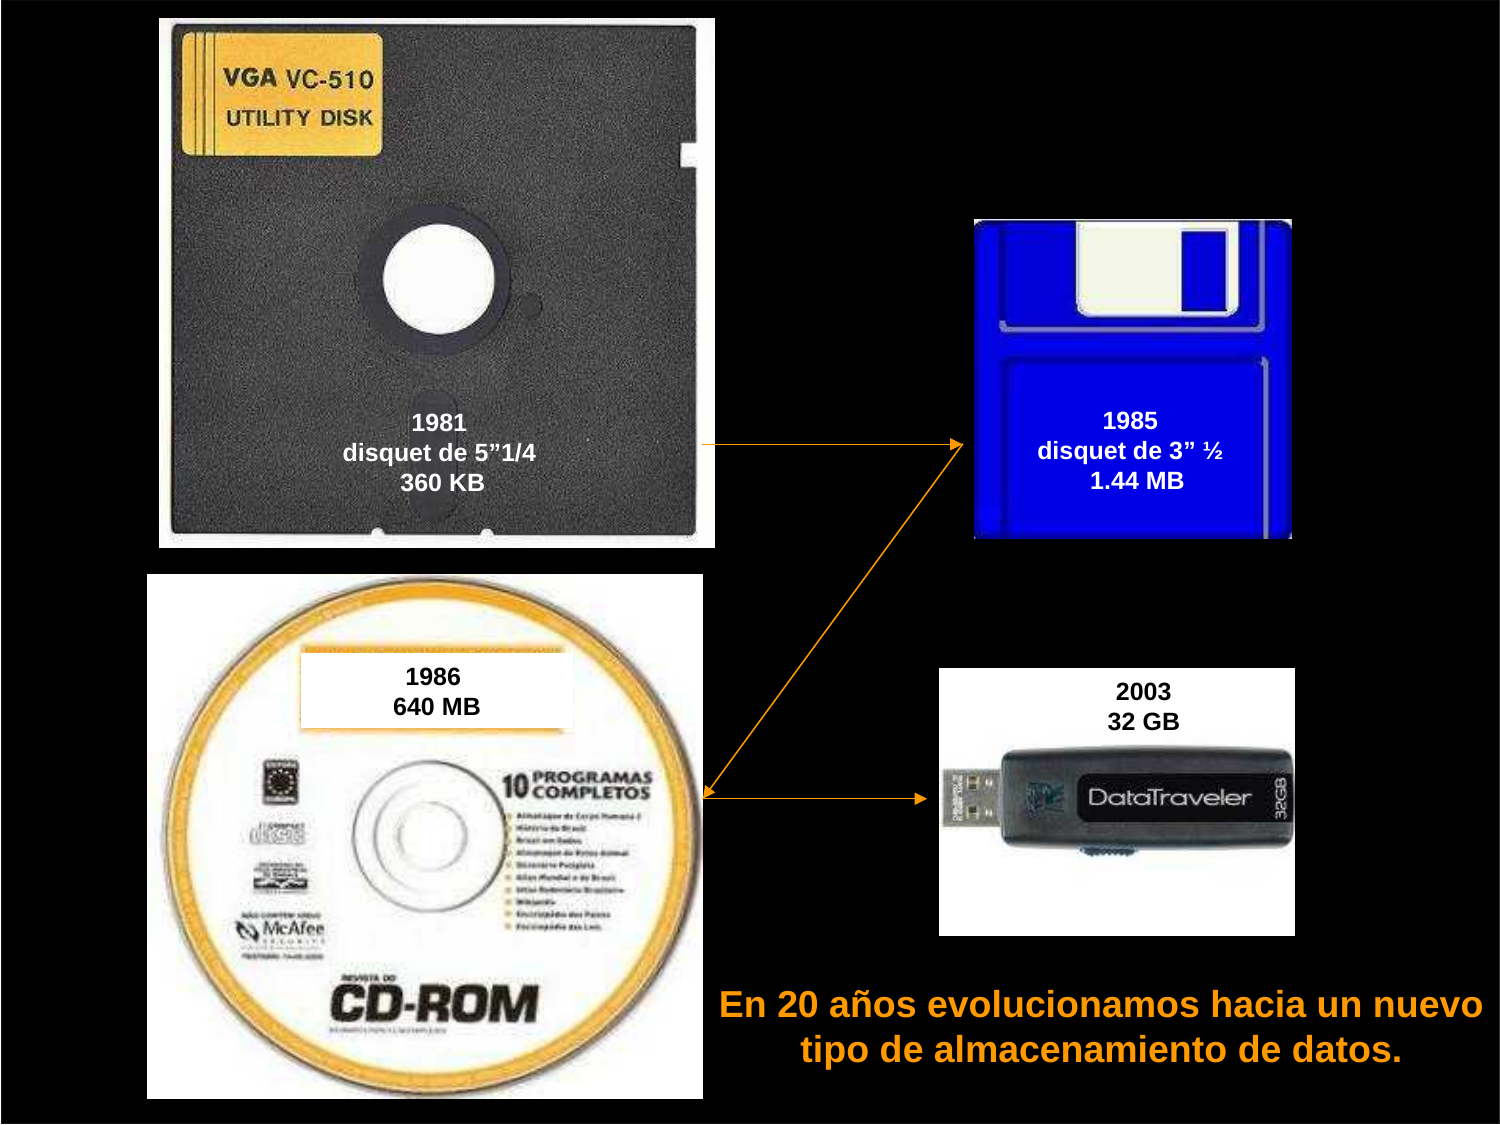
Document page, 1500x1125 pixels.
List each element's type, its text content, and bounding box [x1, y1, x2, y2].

text_box 1981 disquet de 5”1/4 360 KB [147, 398, 739, 504]
picture [0, 0, 1500, 1125]
text_box 1985 disquet de 3” ½ 1.44 MB [974, 397, 1294, 503]
text_box En 20 años evolucionamos hacia un nuevo tipo de almacenamiento de datos. [703, 972, 1500, 1079]
text_box 1986 640 MB [301, 652, 573, 729]
text_box 2003 32 GB [984, 667, 1304, 744]
